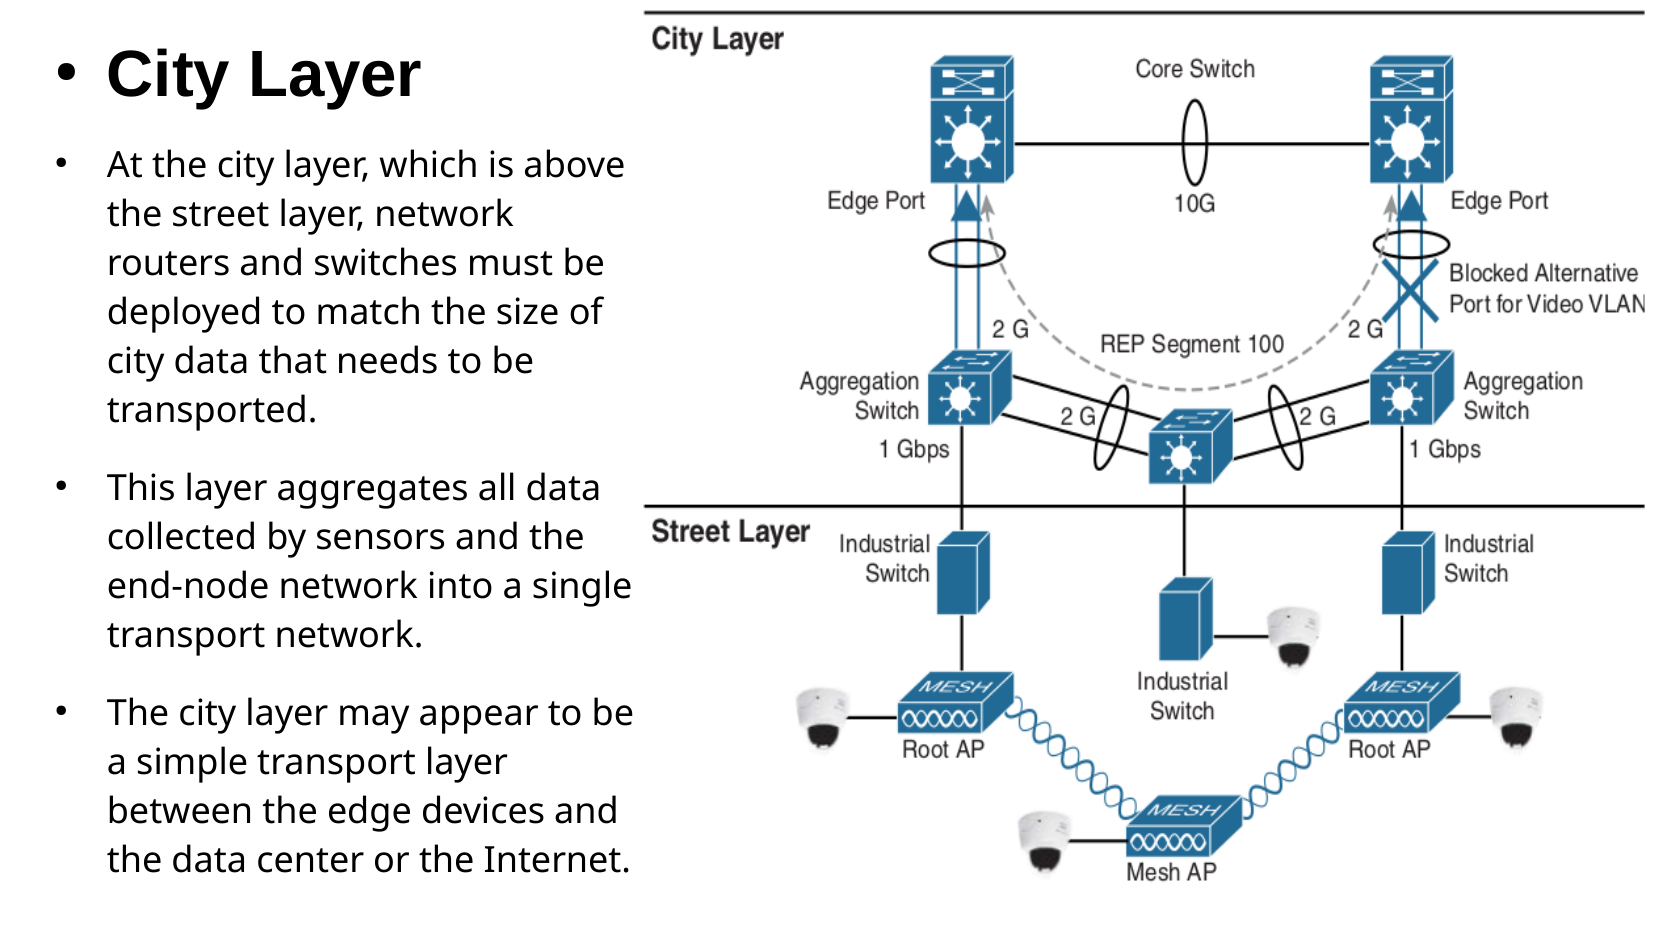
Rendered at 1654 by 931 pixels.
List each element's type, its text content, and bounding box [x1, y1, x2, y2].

picture [637, 0, 1654, 901]
list City Layer At the city layer, which is above the street layer, network routers and switches must be deployed to match the size of city data that needs to be transported. This layer aggregates all data collected by sensors and the end-node network into a single transport network. The city layer may appear to be a simple transport layer between the edge devices and the data center or the Internet. [37, 37, 638, 931]
